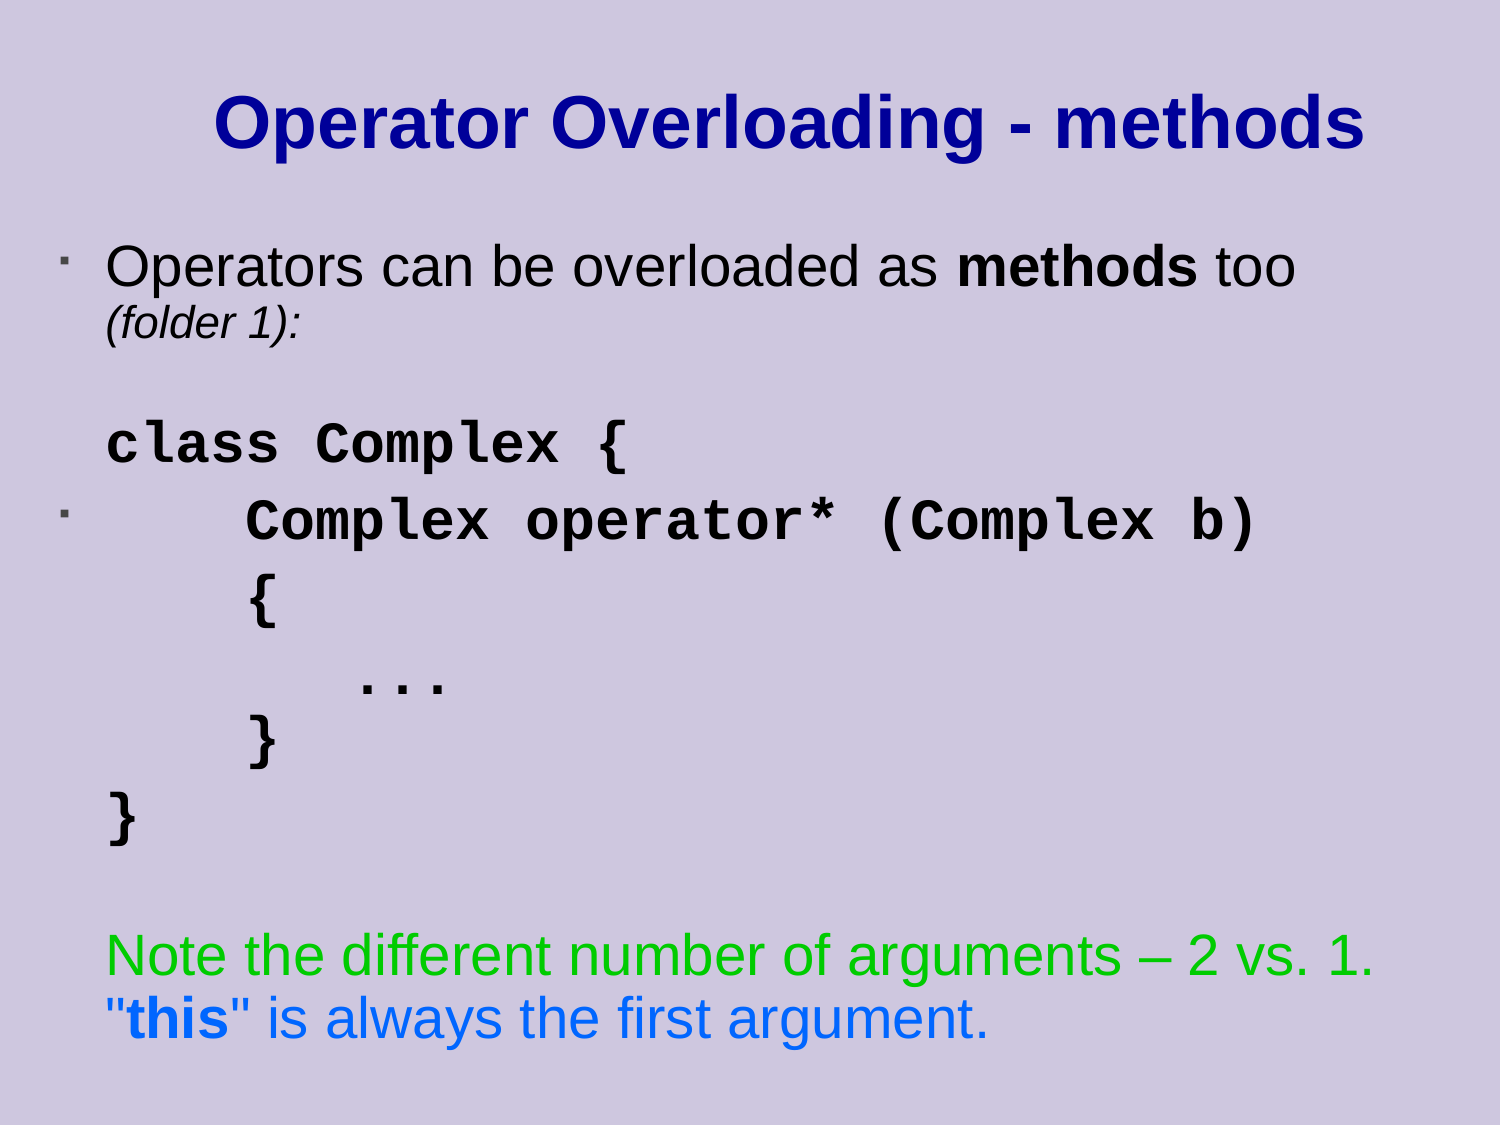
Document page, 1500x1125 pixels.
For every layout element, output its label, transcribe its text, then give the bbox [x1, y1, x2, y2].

list Operators can be overloaded as methods too (folder 1): class Complex { Complex operator* (Complex b) { ... } } Note the different number of arguments – 2 vs. 1. "this" is always the first argument. [43, 229, 1426, 1059]
title Operator Overloading - methods [198, 17, 1468, 220]
